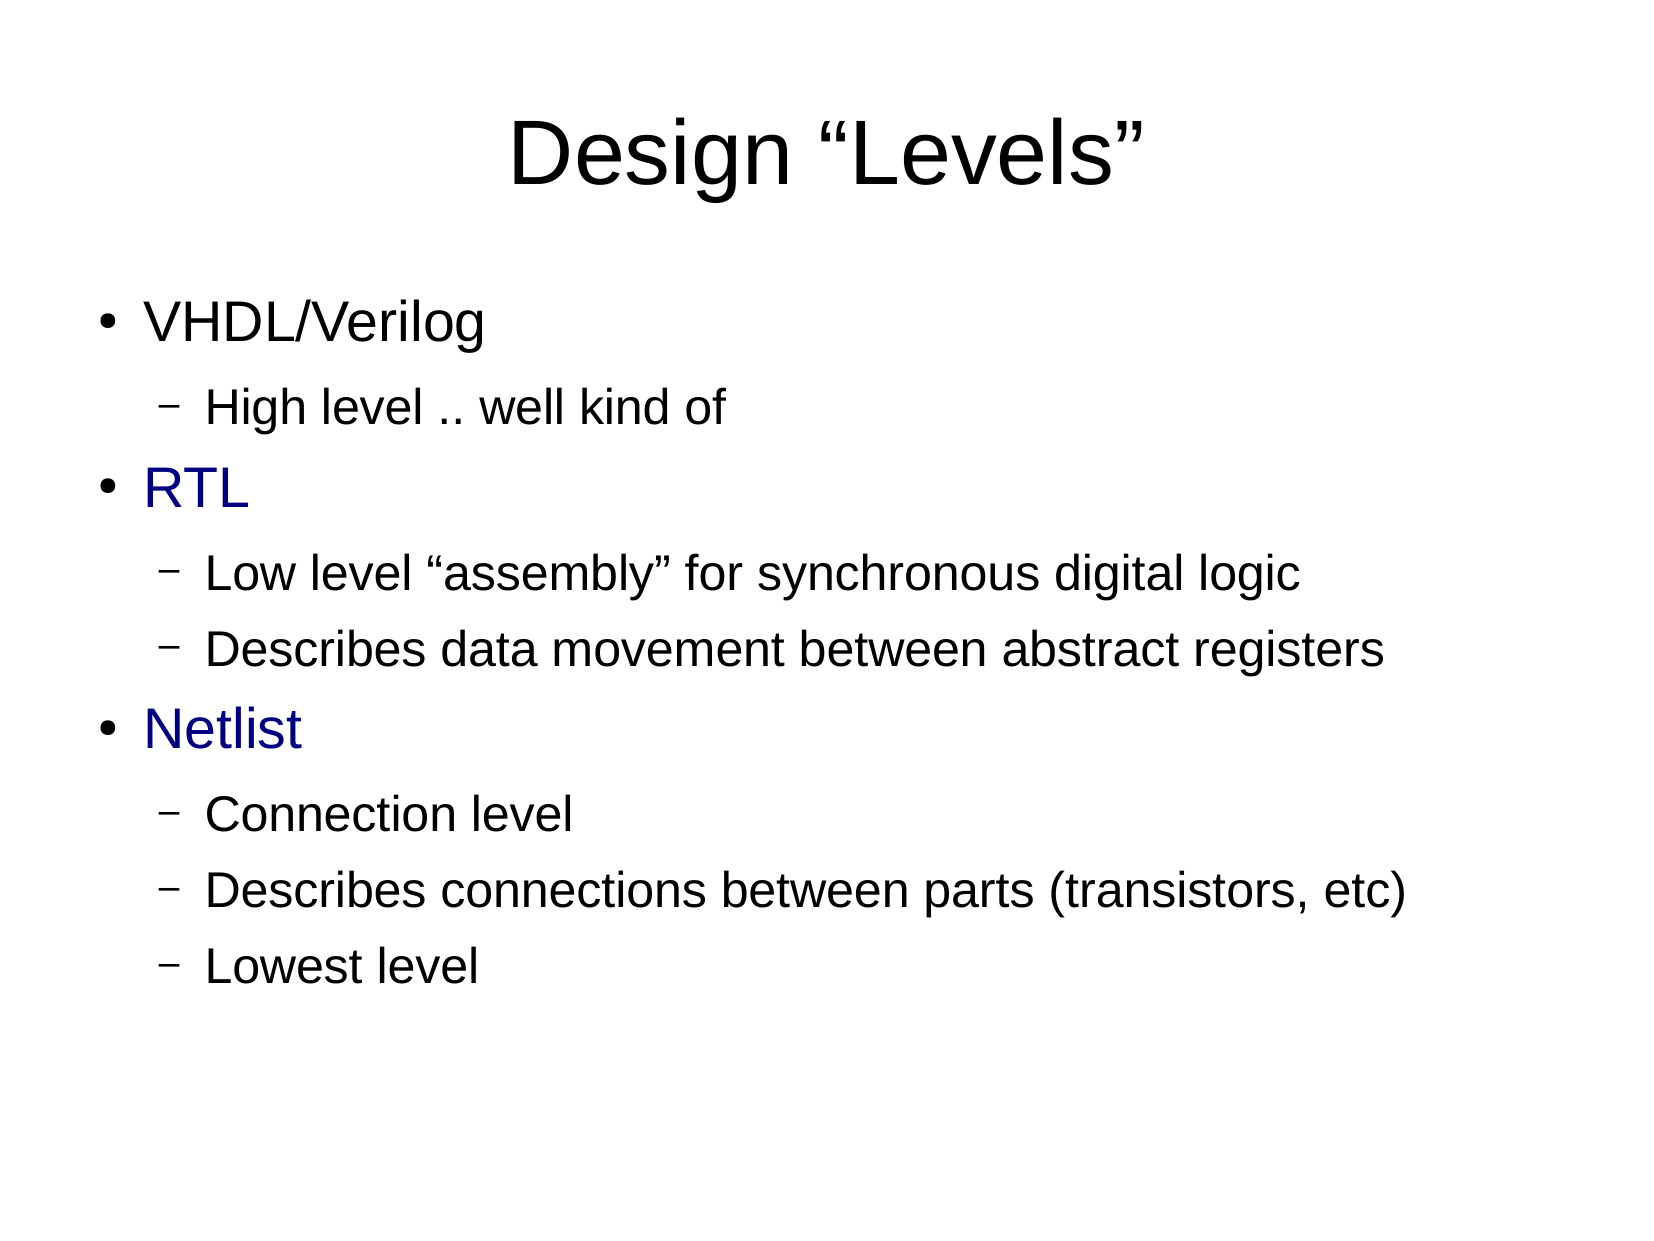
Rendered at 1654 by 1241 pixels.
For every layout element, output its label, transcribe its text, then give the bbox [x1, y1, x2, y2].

title Design “Levels” [82, 49, 1571, 257]
list VHDL/Verilog High level .. well kind of RTL Low level “assembly” for synchronous digital logic Describes data movement between abstract registers Netlist Connection level Describes connections between parts (transistors, etc) Lowest level [82, 290, 1571, 1010]
